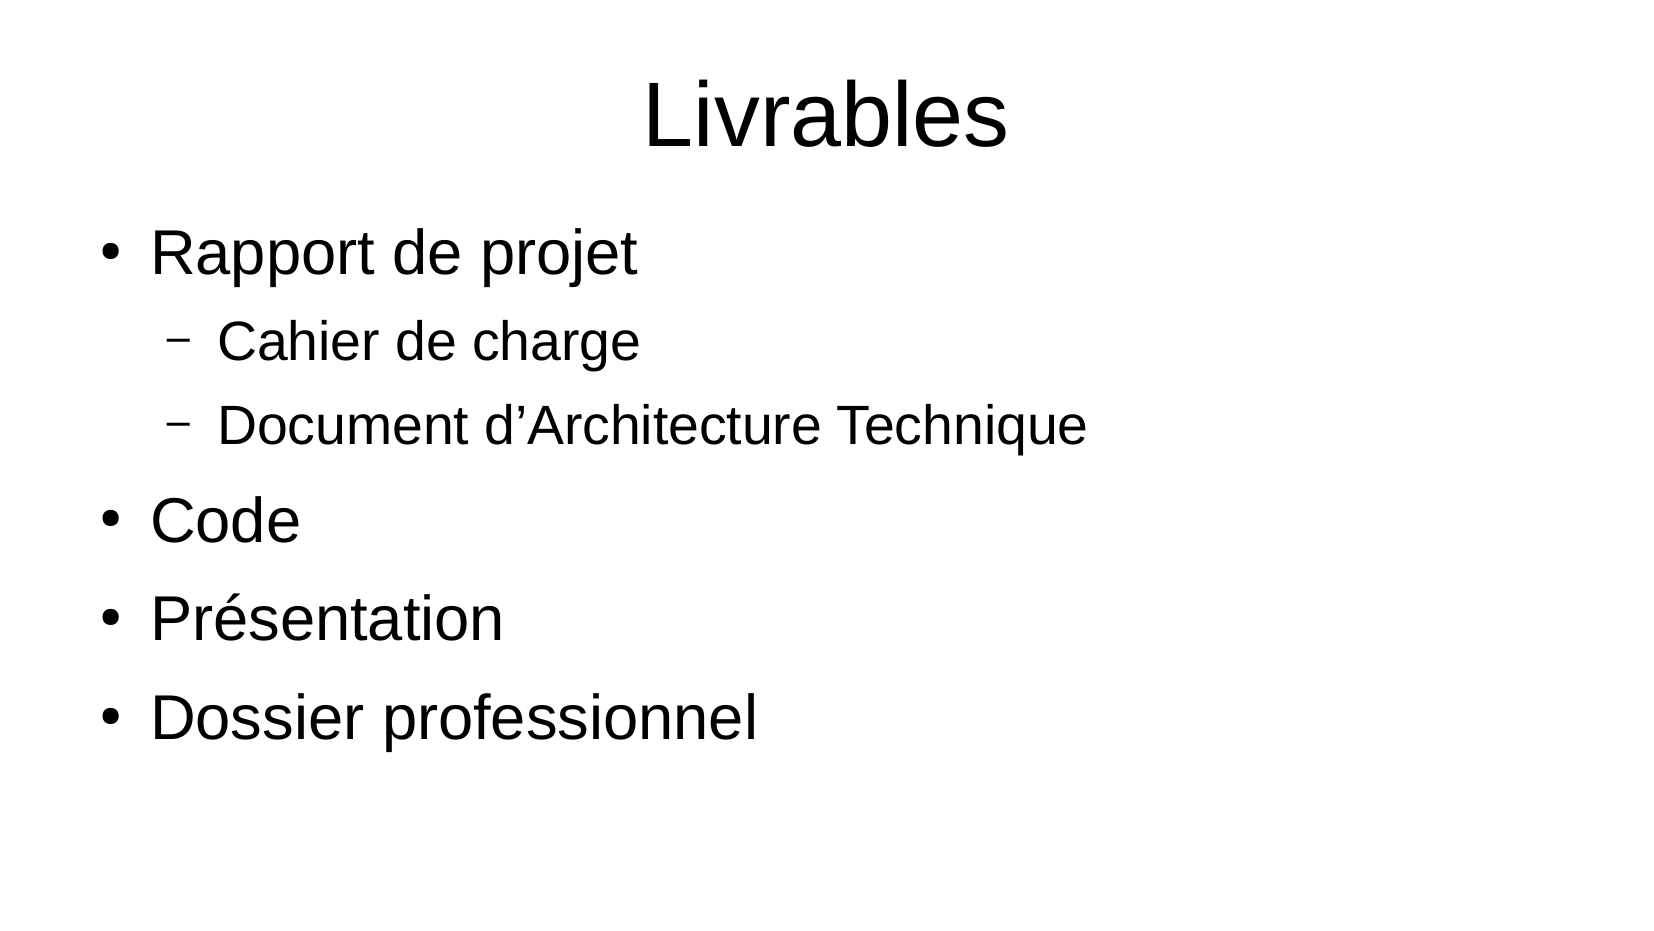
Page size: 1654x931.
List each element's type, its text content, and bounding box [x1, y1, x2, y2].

list Rapport de projet Cahier de charge Document d’Architecture Technique Code Présentation Dossier professionnel [82, 217, 1571, 758]
title Livrables [82, 37, 1571, 193]
